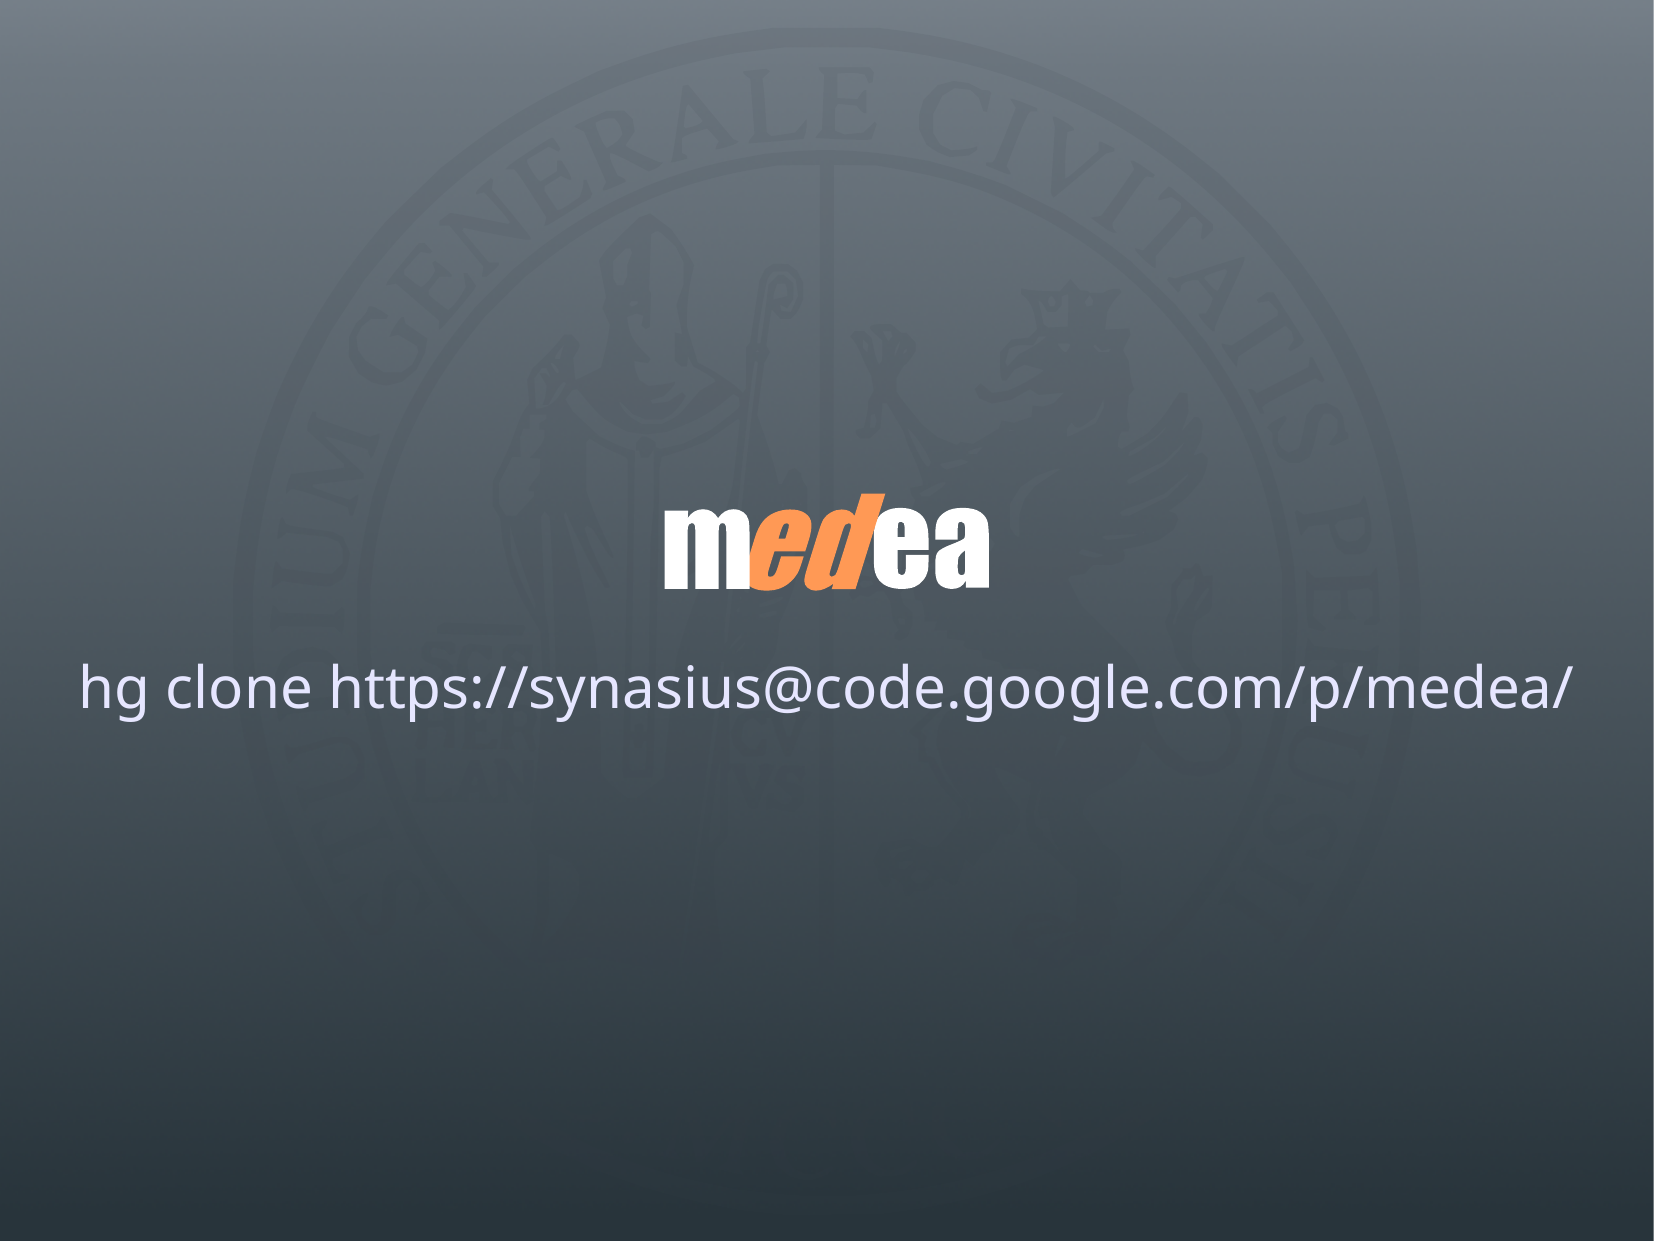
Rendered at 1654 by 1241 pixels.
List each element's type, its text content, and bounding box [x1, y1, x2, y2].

text_box hg clone https://synasius@code.google.com/p/medea/ [61, 638, 1593, 739]
picture [0, 0, 1654, 1241]
